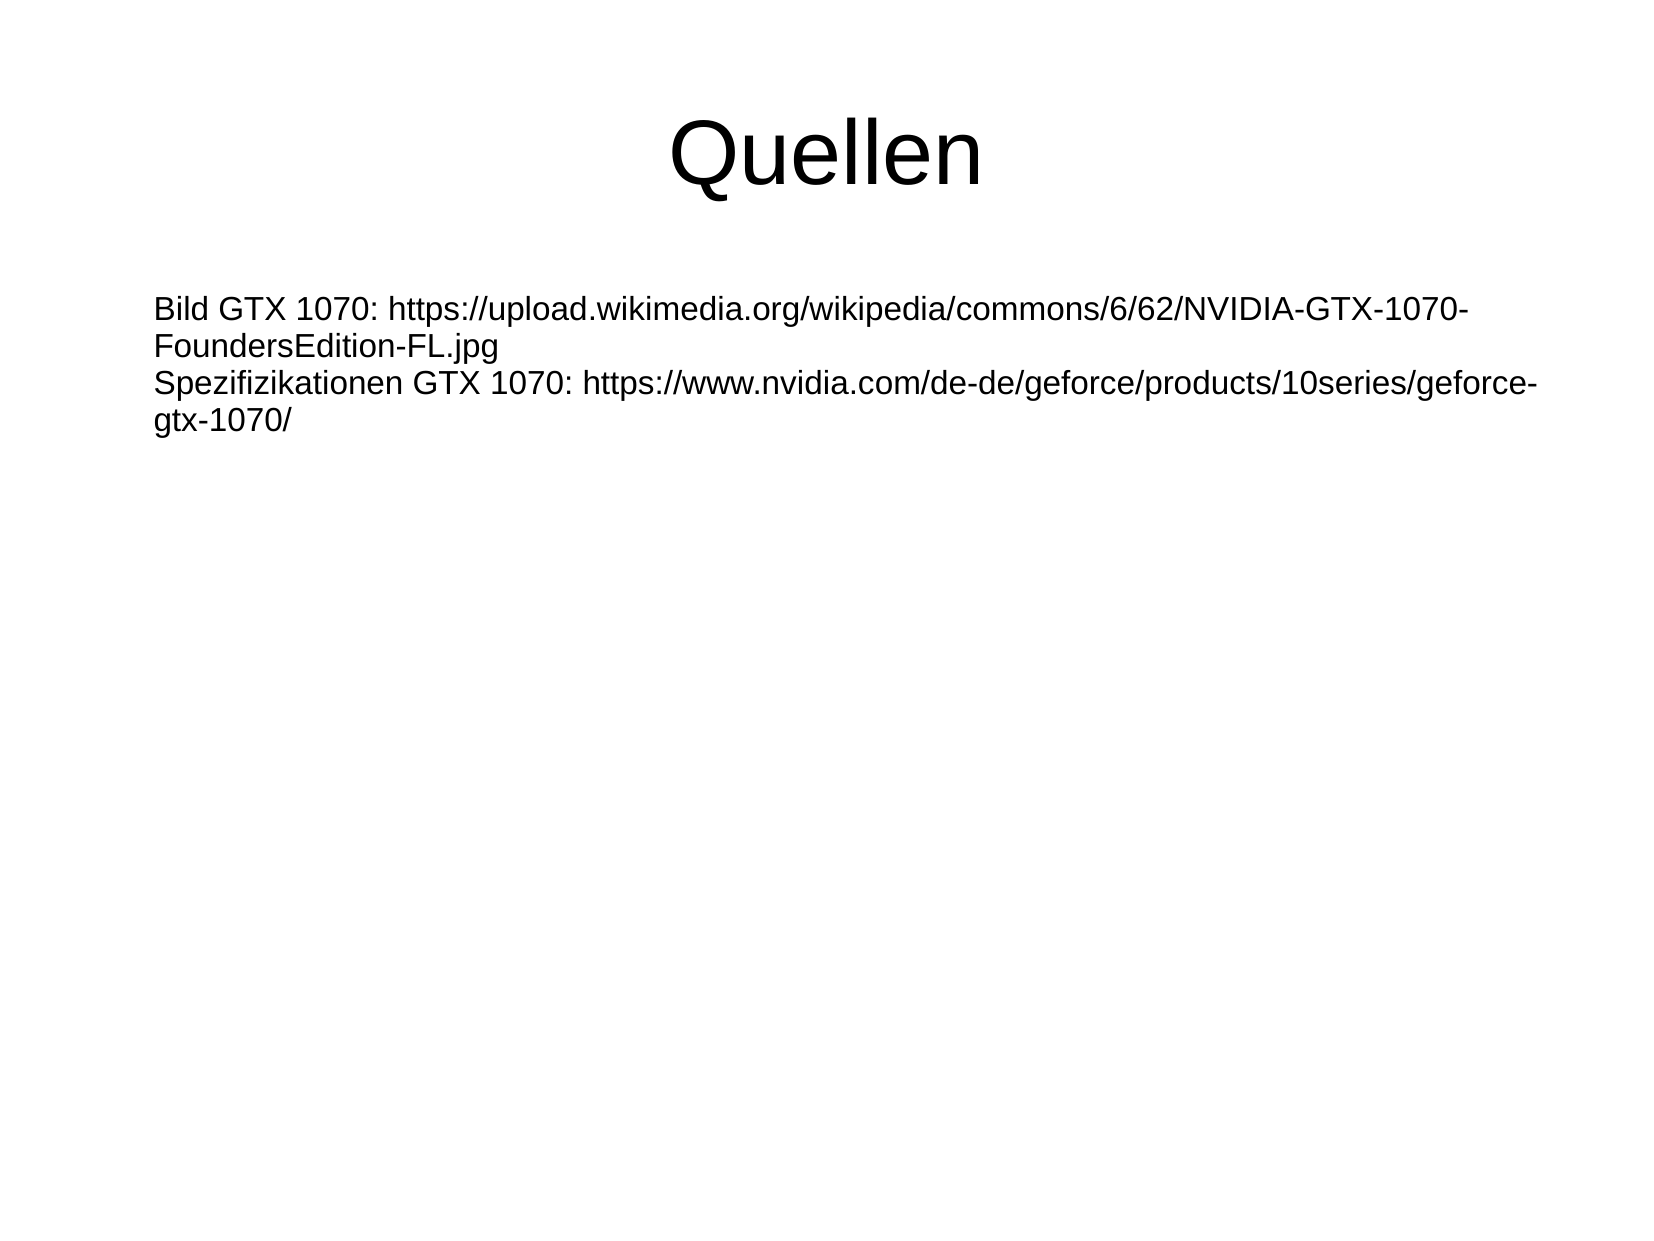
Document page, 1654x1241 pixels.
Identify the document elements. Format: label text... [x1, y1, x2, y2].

list Bild GTX 1070: https://upload.wikimedia.org/wikipedia/commons/6/62/NVIDIA-GTX-1070-FoundersEdition-FL.jpg Spezifizikationen GTX 1070: https://www.nvidia.com/de-de/geforce/products/10series/geforce-gtx-1070/ [82, 290, 1571, 1109]
title Quellen [82, 49, 1571, 257]
